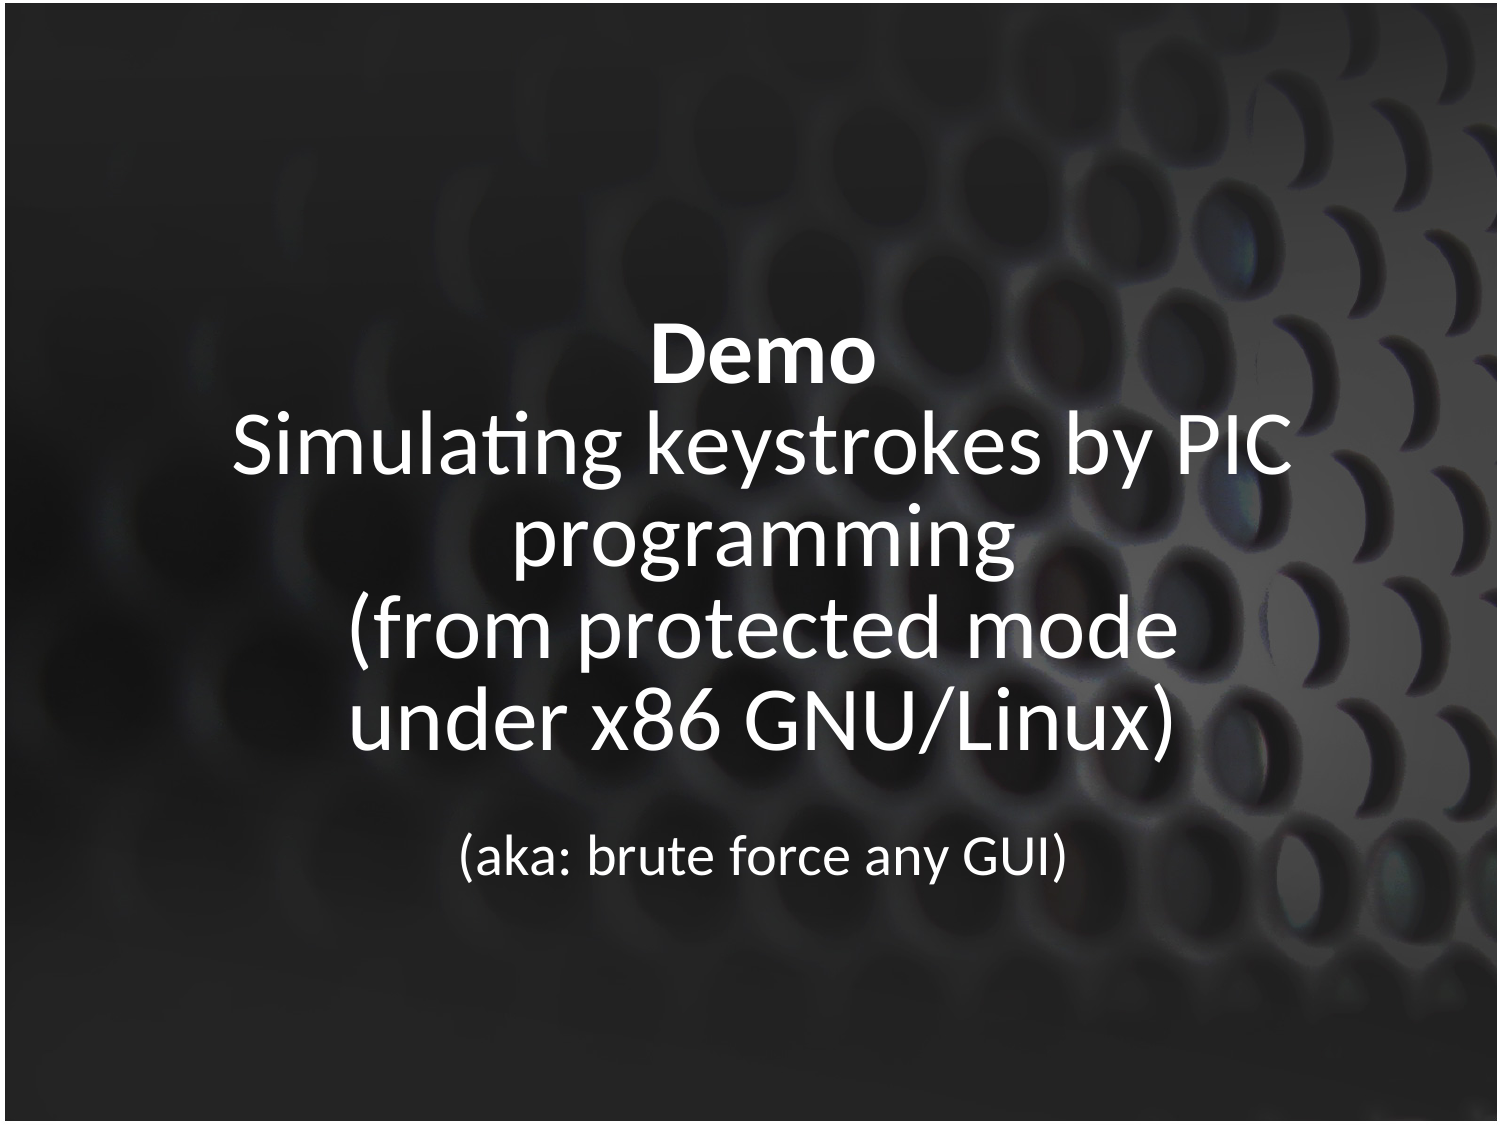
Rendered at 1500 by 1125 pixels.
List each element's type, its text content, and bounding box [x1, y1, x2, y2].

title Demo Simulating keystrokes by PIC programming (from protected mode under x86 GNU/Linux) (aka: brute force any GUI) [88, 243, 1439, 961]
picture [0, 0, 1500, 1125]
